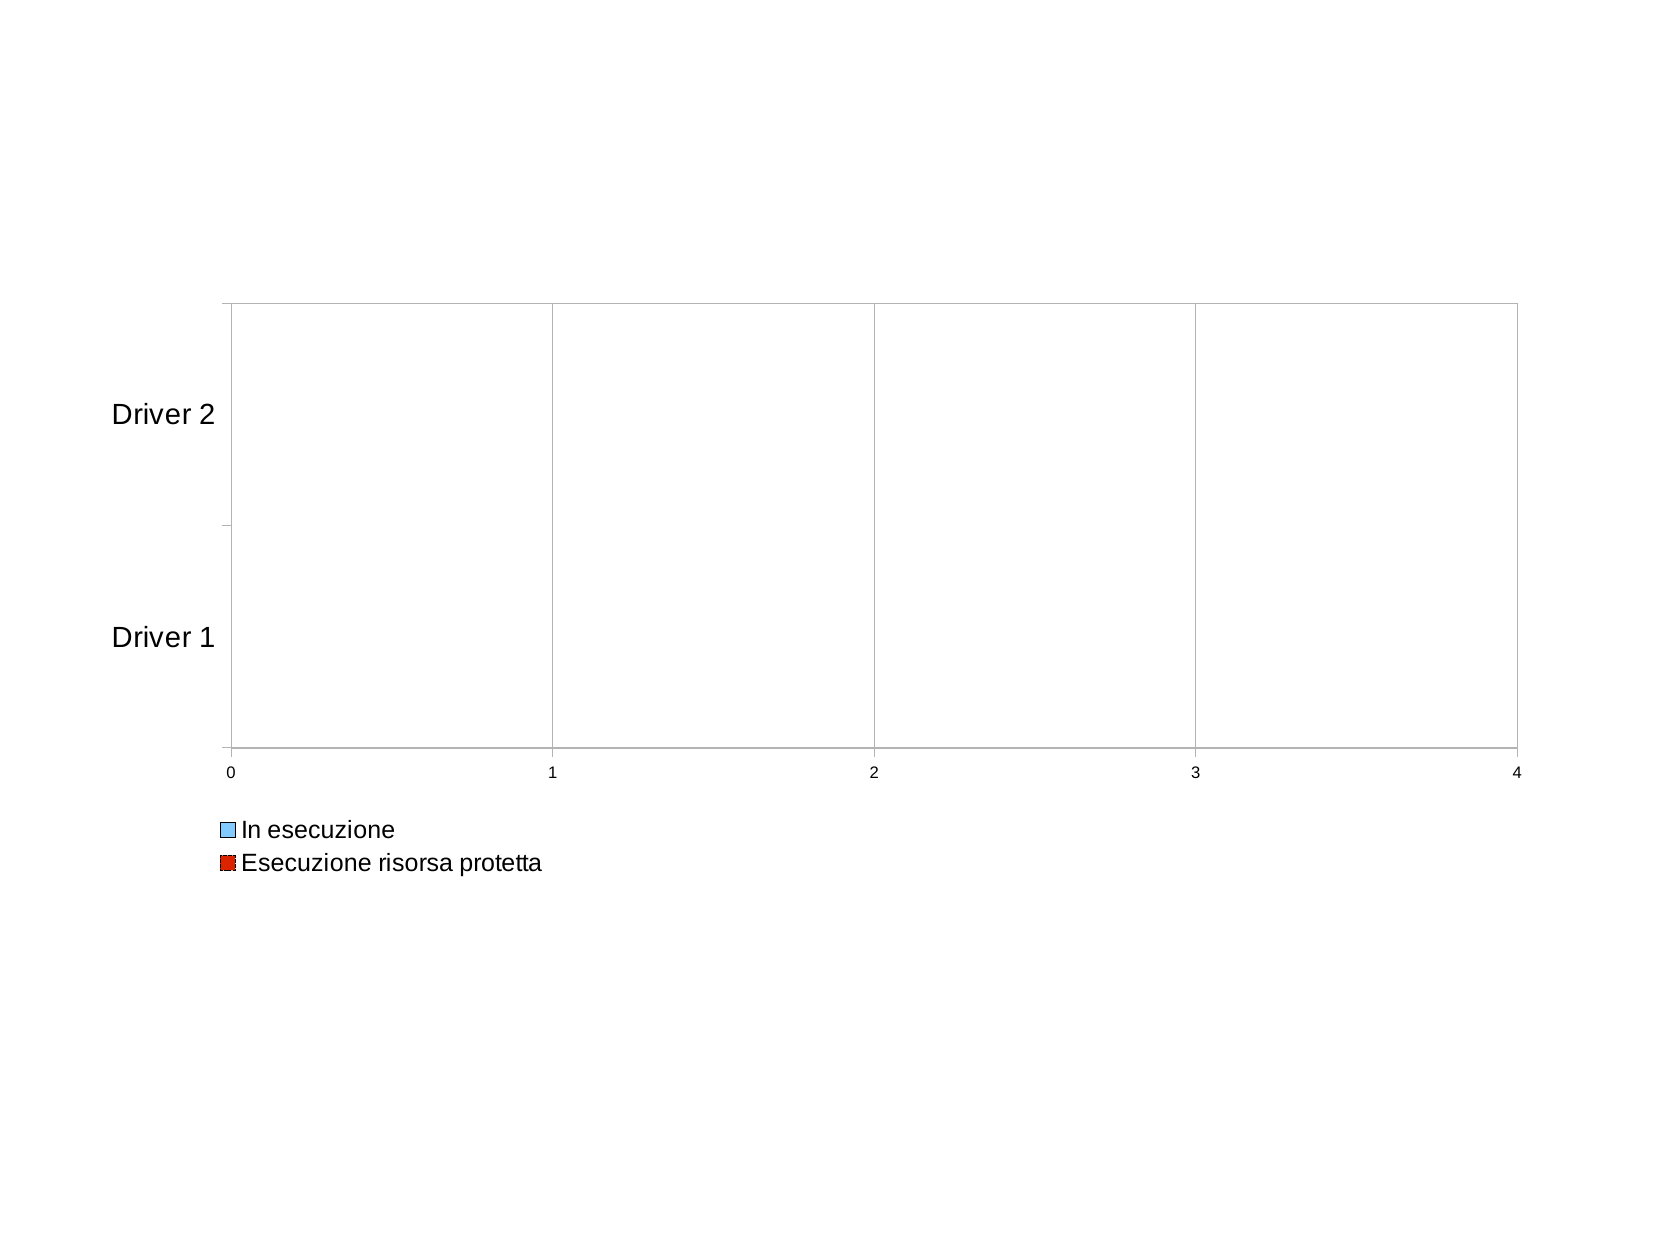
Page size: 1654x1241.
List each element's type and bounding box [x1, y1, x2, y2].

chart [82, 290, 1571, 944]
